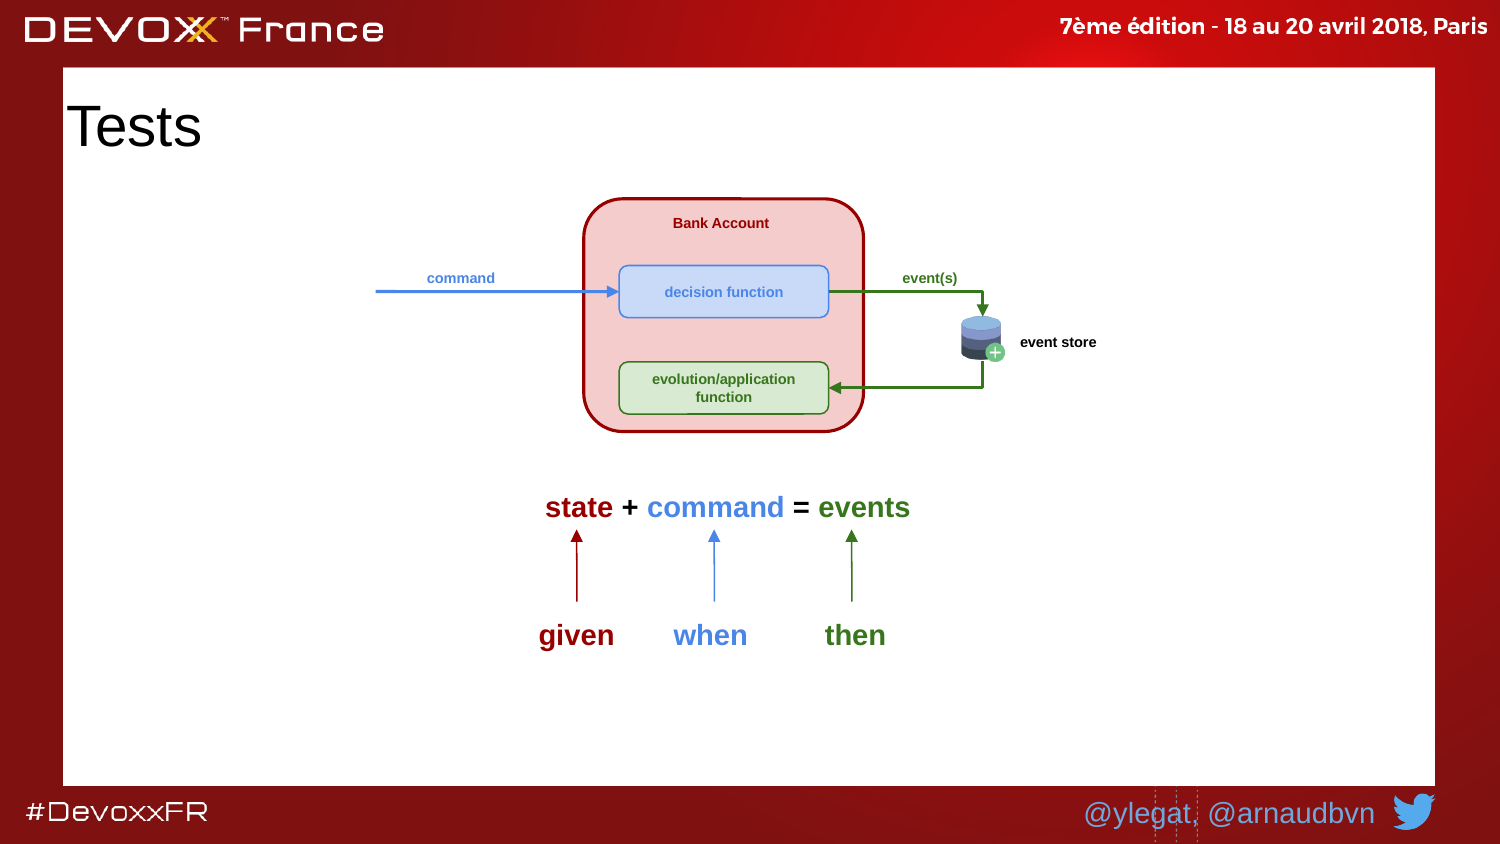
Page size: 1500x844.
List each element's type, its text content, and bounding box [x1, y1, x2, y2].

text_box [583, 293, 864, 432]
picture [0, 0, 1500, 844]
text_box [583, 198, 864, 291]
text_box given [523, 601, 631, 678]
text_box @ylegat, @arnaudbvn [1068, 779, 1399, 844]
text_box when [658, 601, 766, 678]
text_box command [411, 253, 538, 303]
title Tests [51, 72, 1449, 167]
text_box decision function [619, 265, 829, 318]
text_box event(s) [887, 253, 1007, 303]
text_box Bank Account [657, 198, 790, 234]
text_box then [809, 601, 917, 678]
text_box event store [1005, 317, 1125, 367]
text_box evolution/application function [619, 361, 829, 415]
text_box state + command = events [530, 473, 934, 549]
